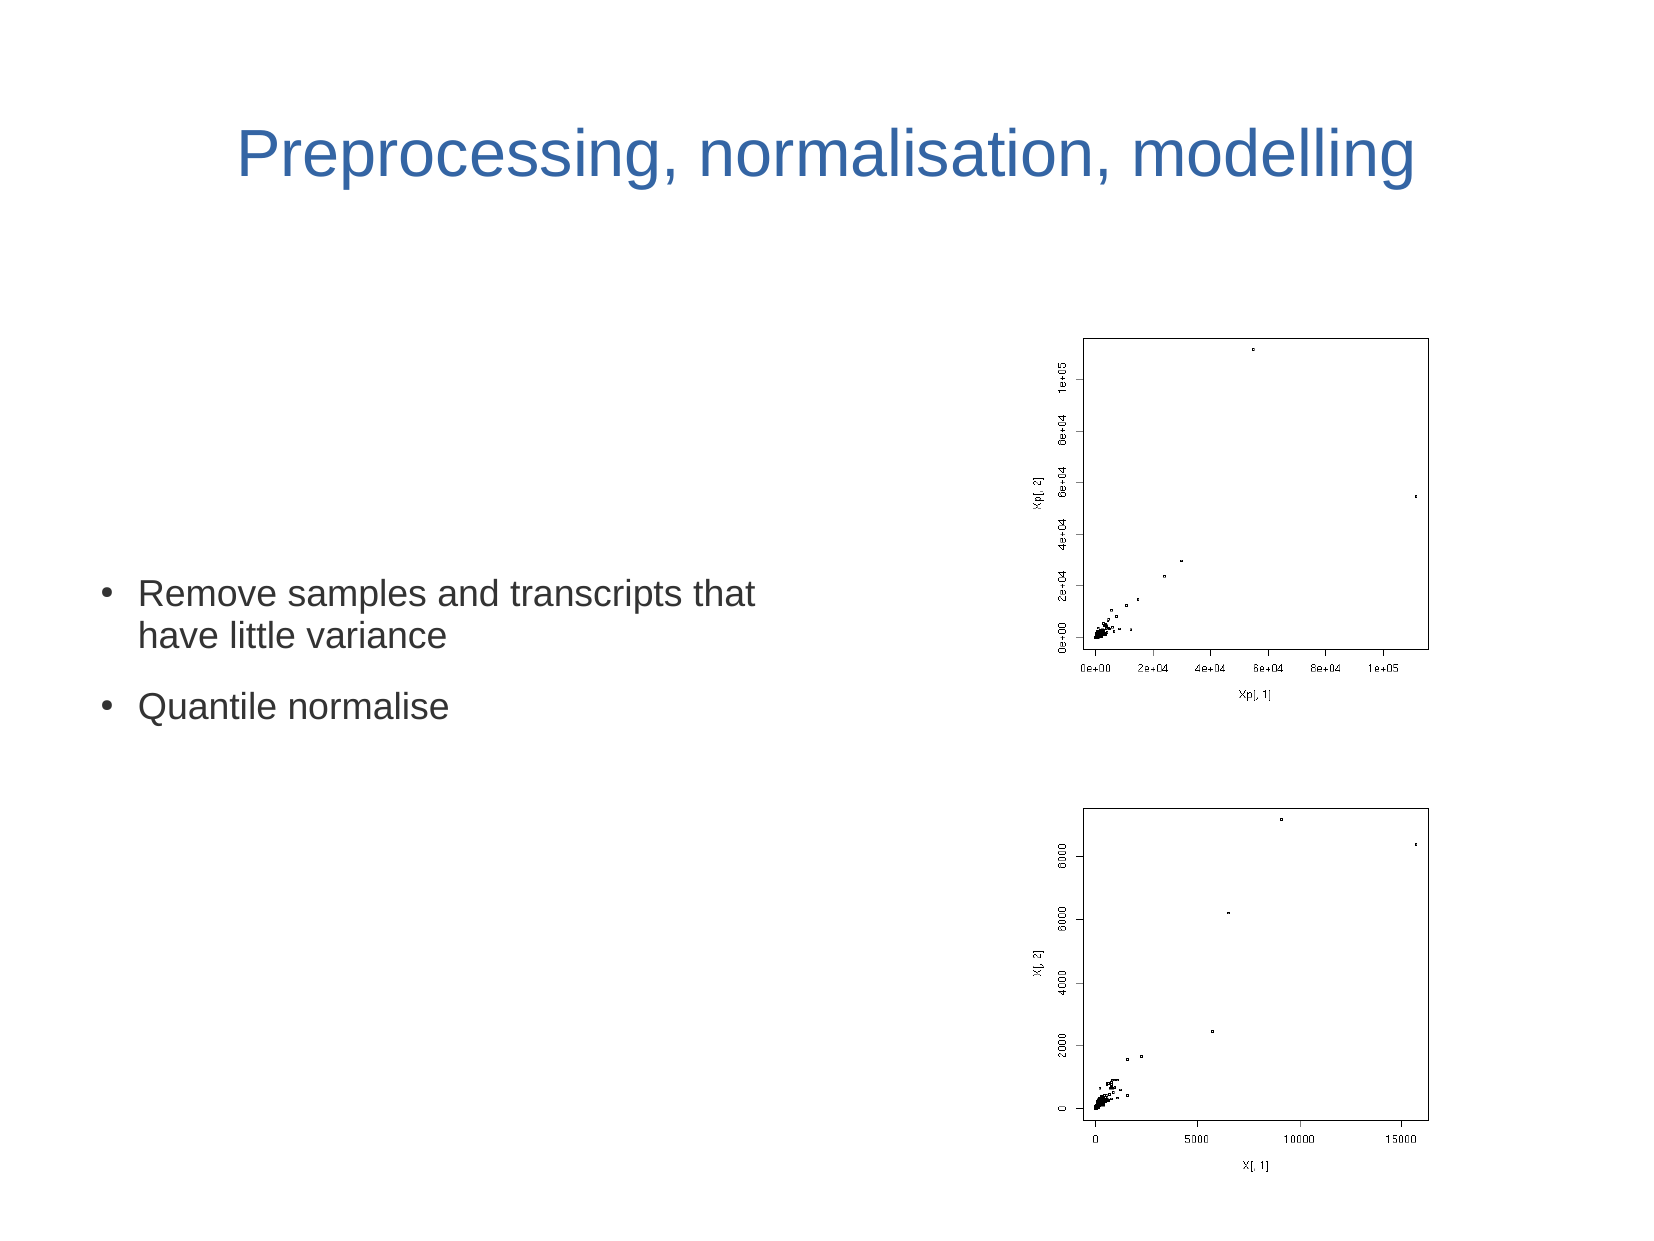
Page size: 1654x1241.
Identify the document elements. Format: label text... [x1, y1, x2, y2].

list Remove samples and transcripts that have little variance Quantile normalise [82, 290, 809, 1010]
title Preprocessing, normalisation, modelling [82, 49, 1571, 257]
picture [1030, 285, 1455, 715]
picture [1030, 755, 1455, 1186]
